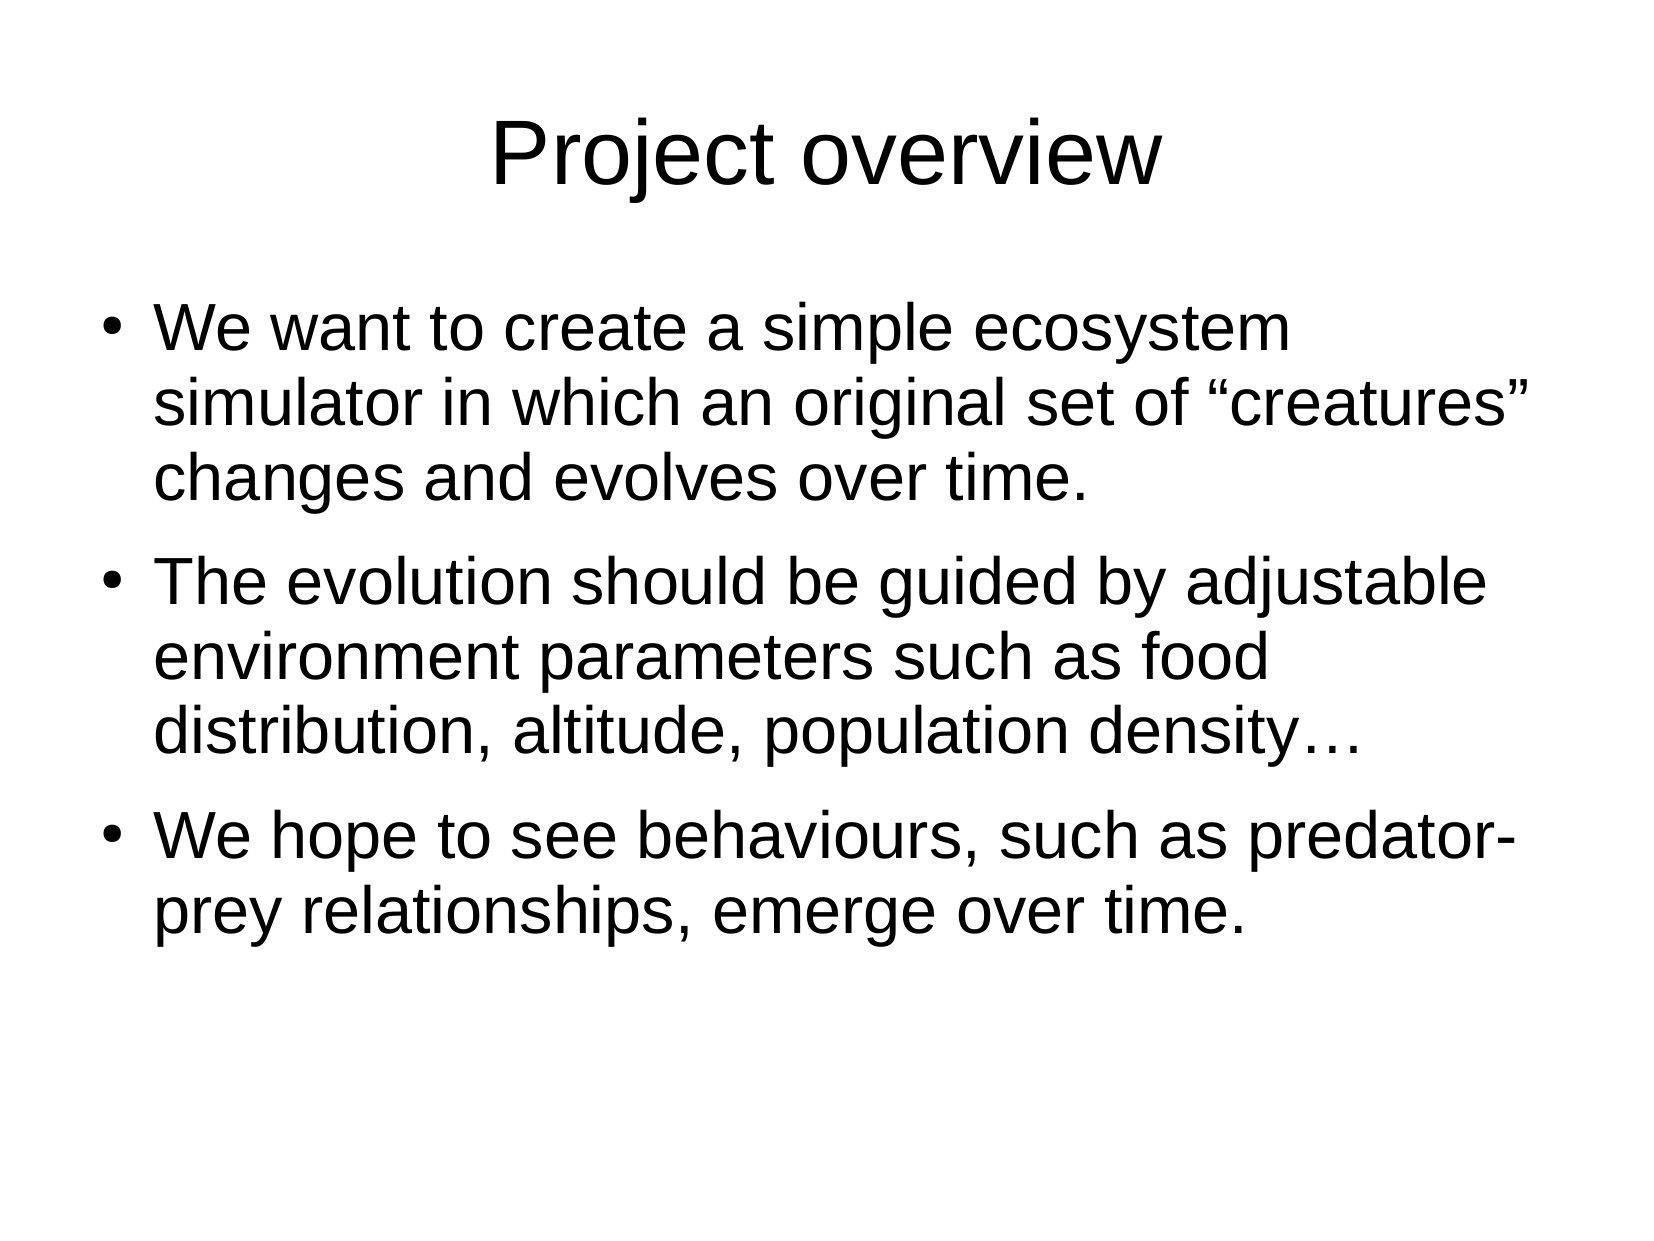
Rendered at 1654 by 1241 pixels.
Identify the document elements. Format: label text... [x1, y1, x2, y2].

list We want to create a simple ecosystem simulator in which an original set of “creatures” changes and evolves over time. The evolution should be guided by adjustable environment parameters such as food distribution, altitude, population density… We hope to see behaviours, such as predator-prey relationships, emerge over time. [82, 290, 1571, 1010]
title Project overview [82, 49, 1571, 257]
